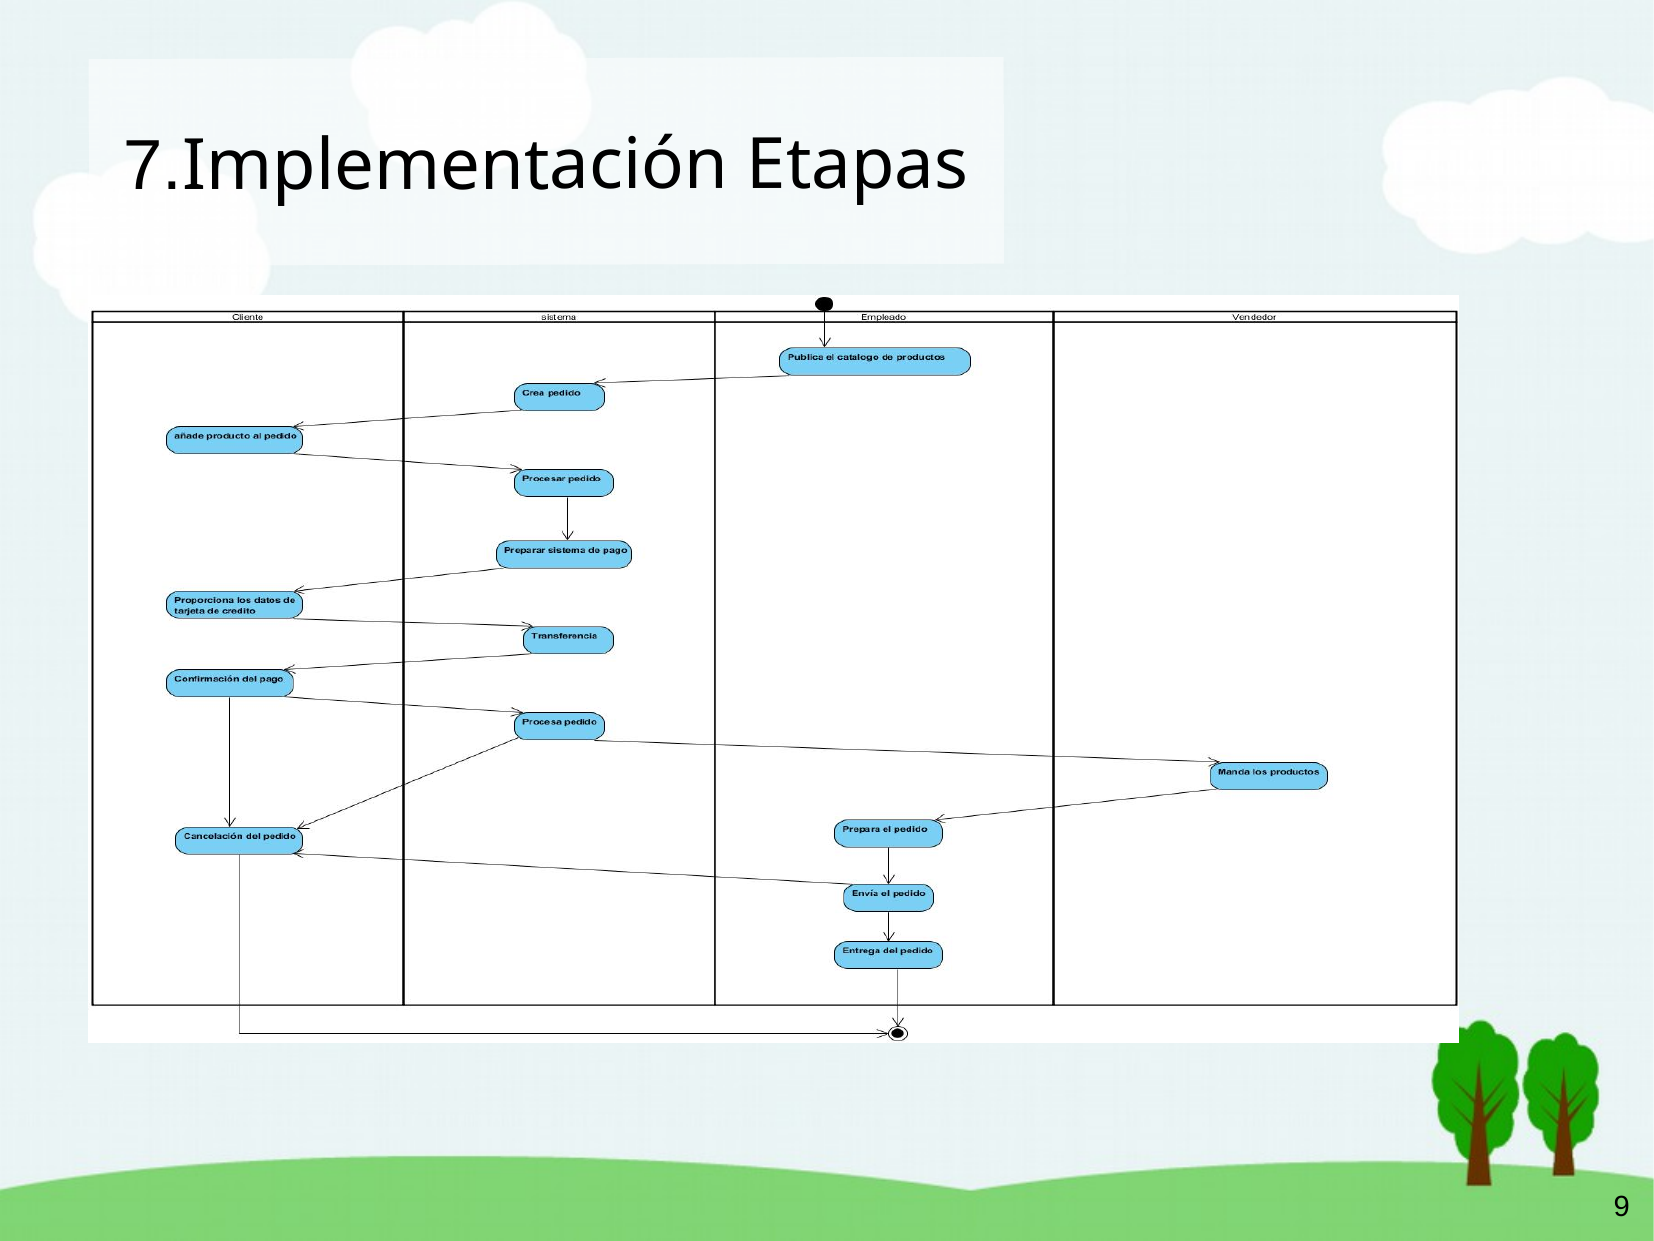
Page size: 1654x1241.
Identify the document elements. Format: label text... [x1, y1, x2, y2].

title 7.Implementación Etapas [88, 56, 1005, 266]
picture [0, 0, 1654, 1241]
